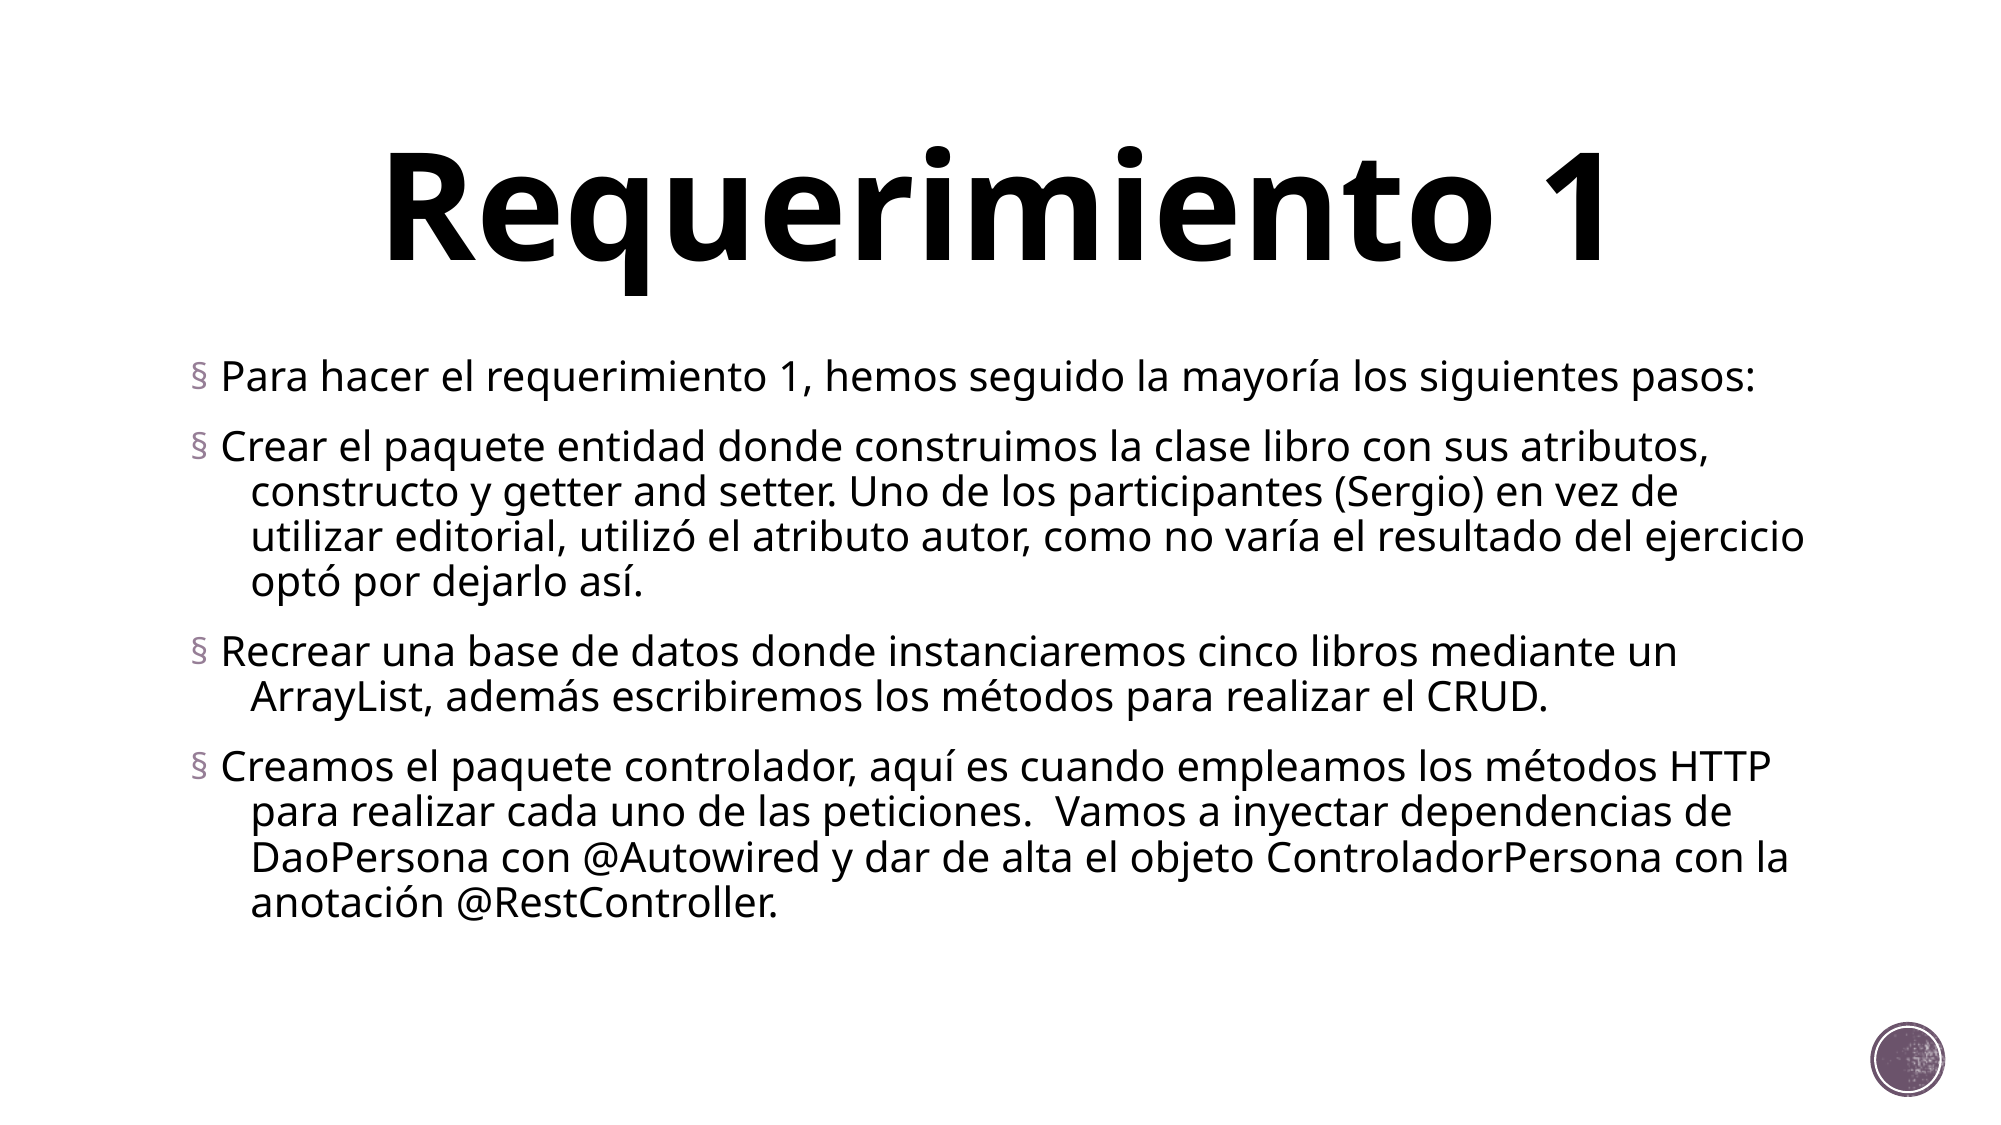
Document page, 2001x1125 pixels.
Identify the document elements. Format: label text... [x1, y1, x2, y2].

list Para hacer el requerimiento 1, hemos seguido la mayoría los siguientes pasos: Crear el paquete entidad donde construimos la clase libro con sus atributos, constructo y getter and setter. Uno de los participantes (Sergio) en vez de utilizar editorial, utilizó el atributo autor, como no varía el resultado del ejercicio optó por dejarlo así. Recrear una base de datos donde instanciaremos cinco libros mediante un ArrayList, además escribiremos los métodos para realizar el CRUD. Creamos el paquete controlador, aquí es cuando empleamos los métodos HTTP para realizar cada uno de las peticiones. Vamos a inyectar dependencias de DaoPersona con @Autowired y dar de alta el objeto ControladorPersona con la anotación @RestController. [175, 348, 1826, 1013]
title Requerimiento 1 [175, 79, 1826, 344]
